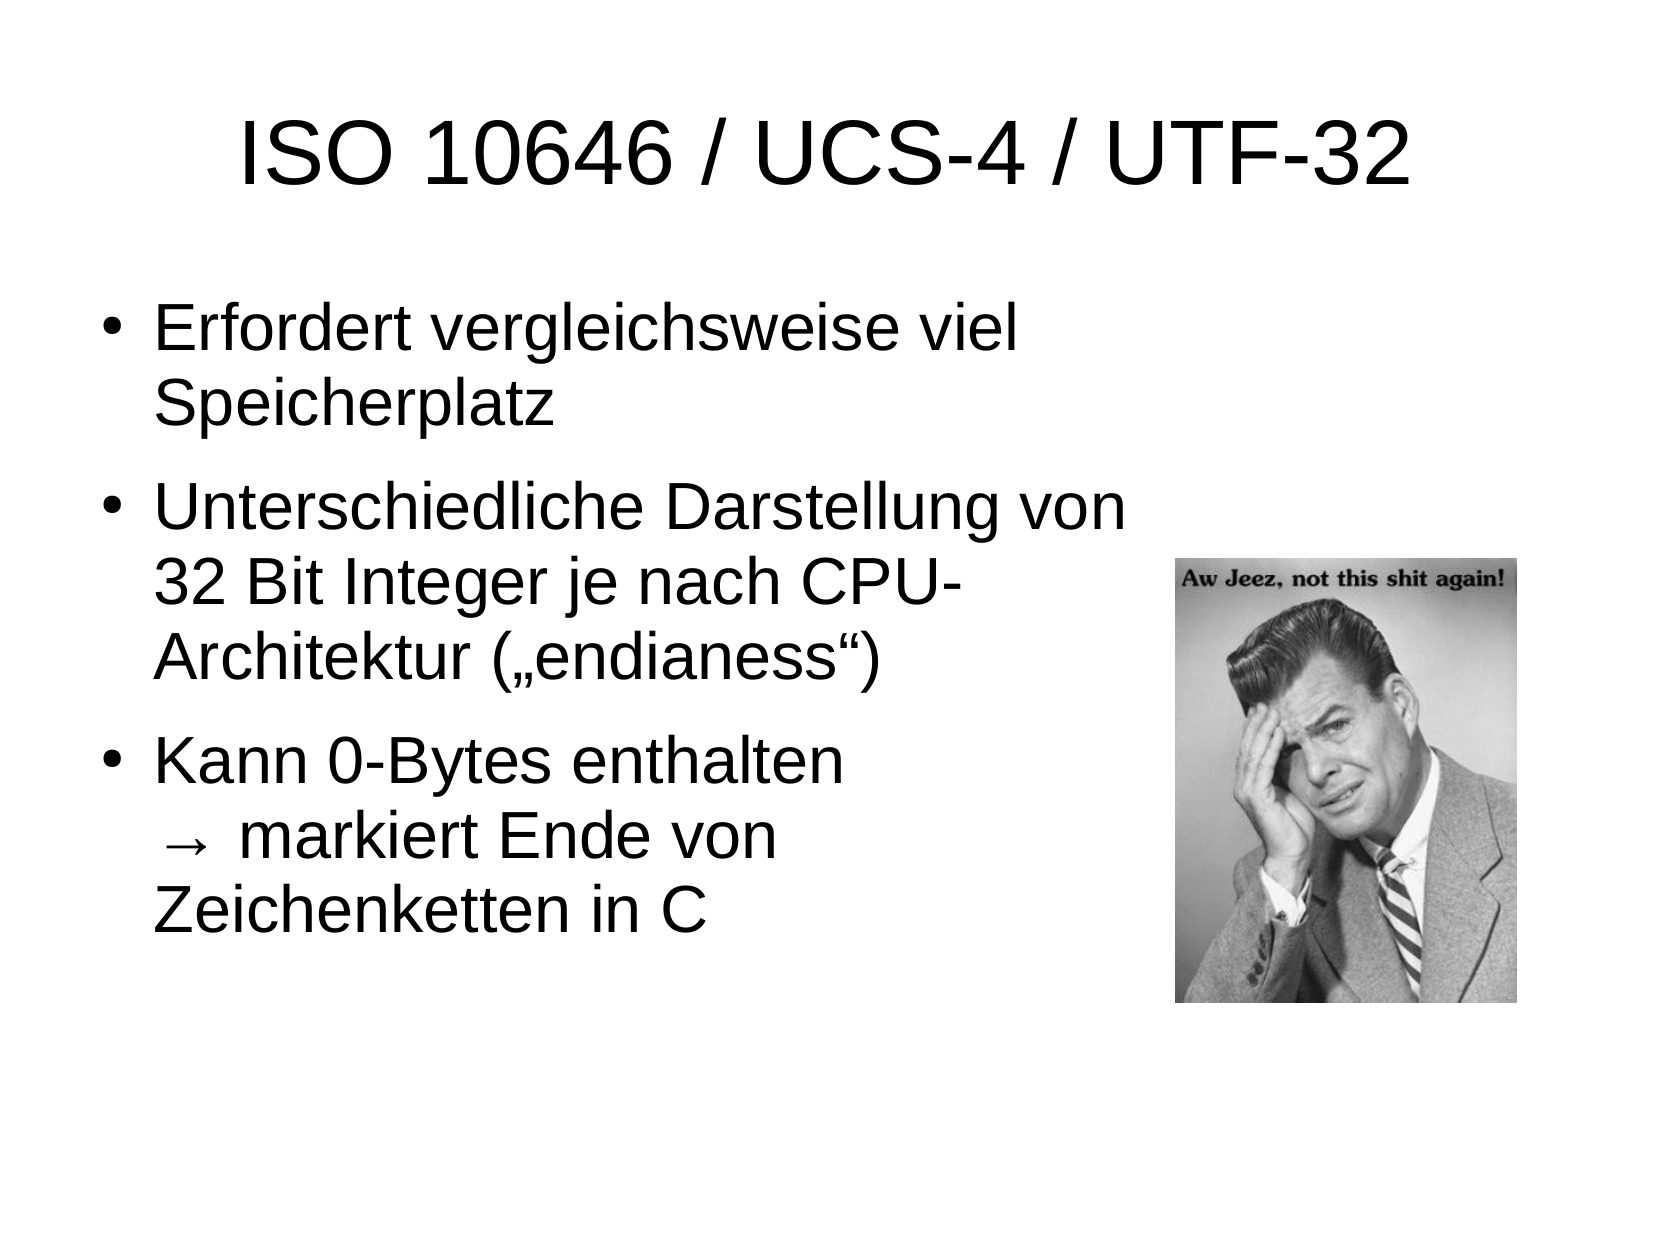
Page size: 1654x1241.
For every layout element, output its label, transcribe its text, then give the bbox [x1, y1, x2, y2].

picture [1175, 558, 1517, 1003]
title ISO 10646 / UCS-4 / UTF-32 [82, 49, 1571, 257]
list Erfordert vergleichsweise viel Speicherplatz Unterschiedliche Darstellung von 32 Bit Integer je nach CPU-Architektur („endianess“) Kann 0-Bytes enthalten → markiert Ende von Zeichenketten in C [82, 290, 1186, 1010]
